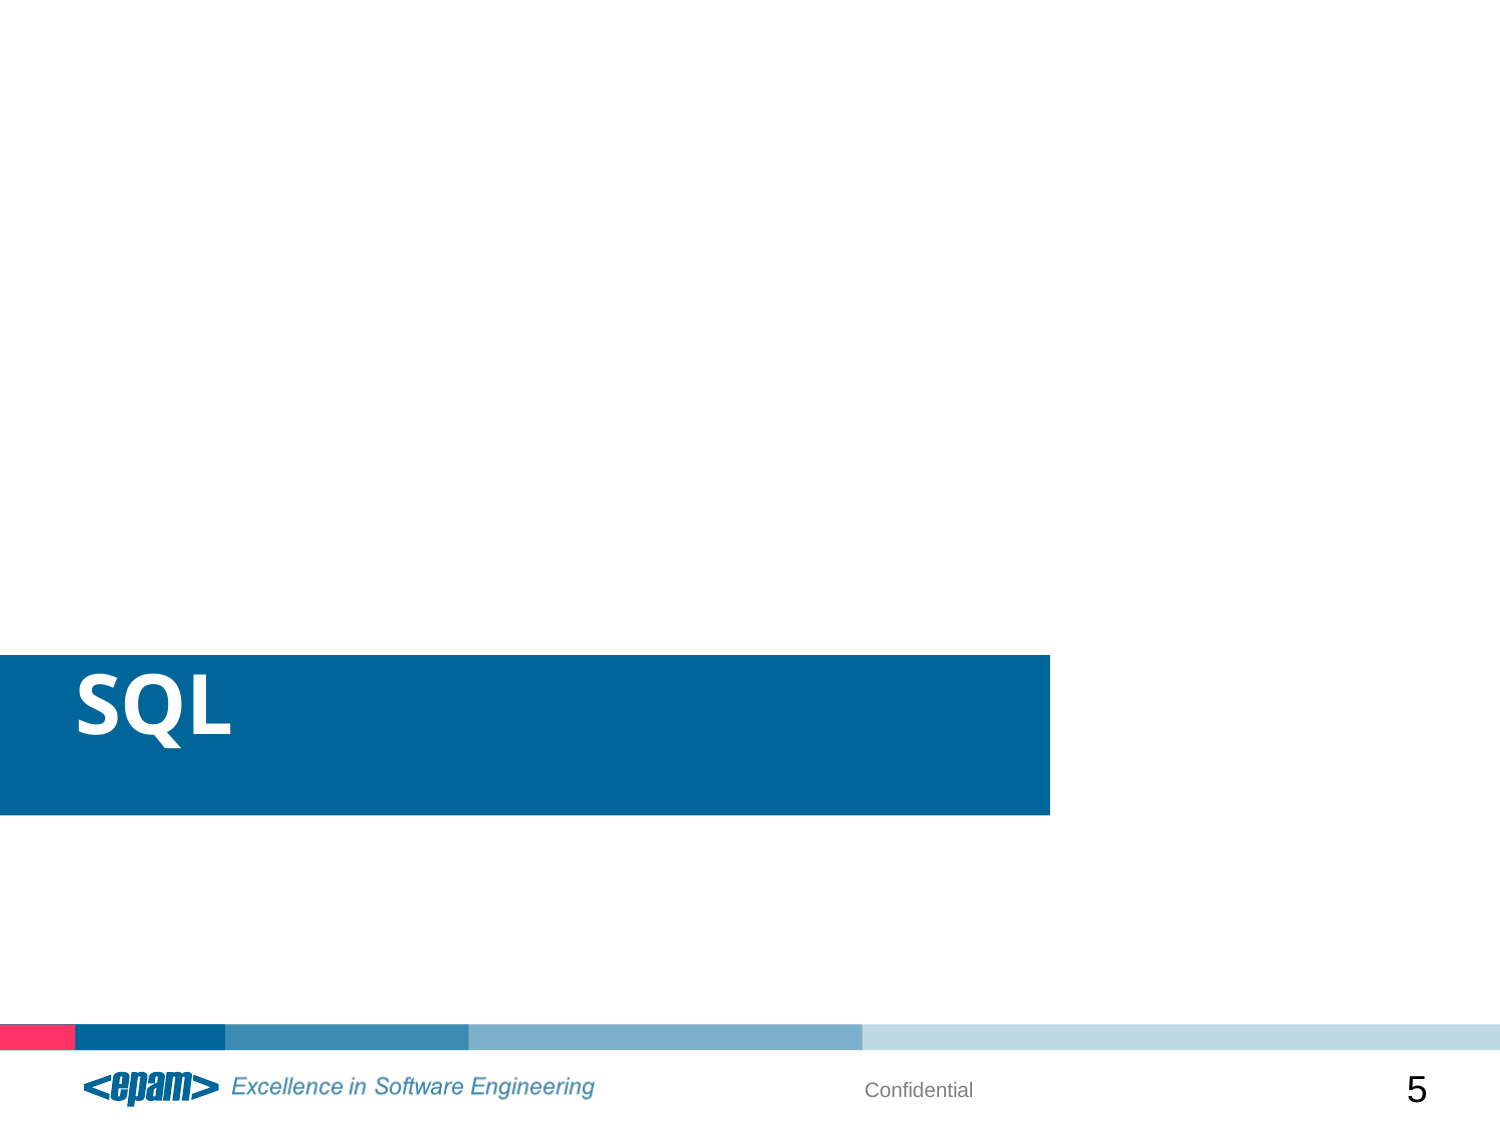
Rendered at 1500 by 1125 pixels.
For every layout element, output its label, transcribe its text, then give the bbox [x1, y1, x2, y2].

text_box Confidential [849, 1069, 1348, 1125]
title SQL [0, 655, 1051, 816]
picture [216, 1063, 647, 1115]
text_box <number> [1348, 1065, 1428, 1125]
